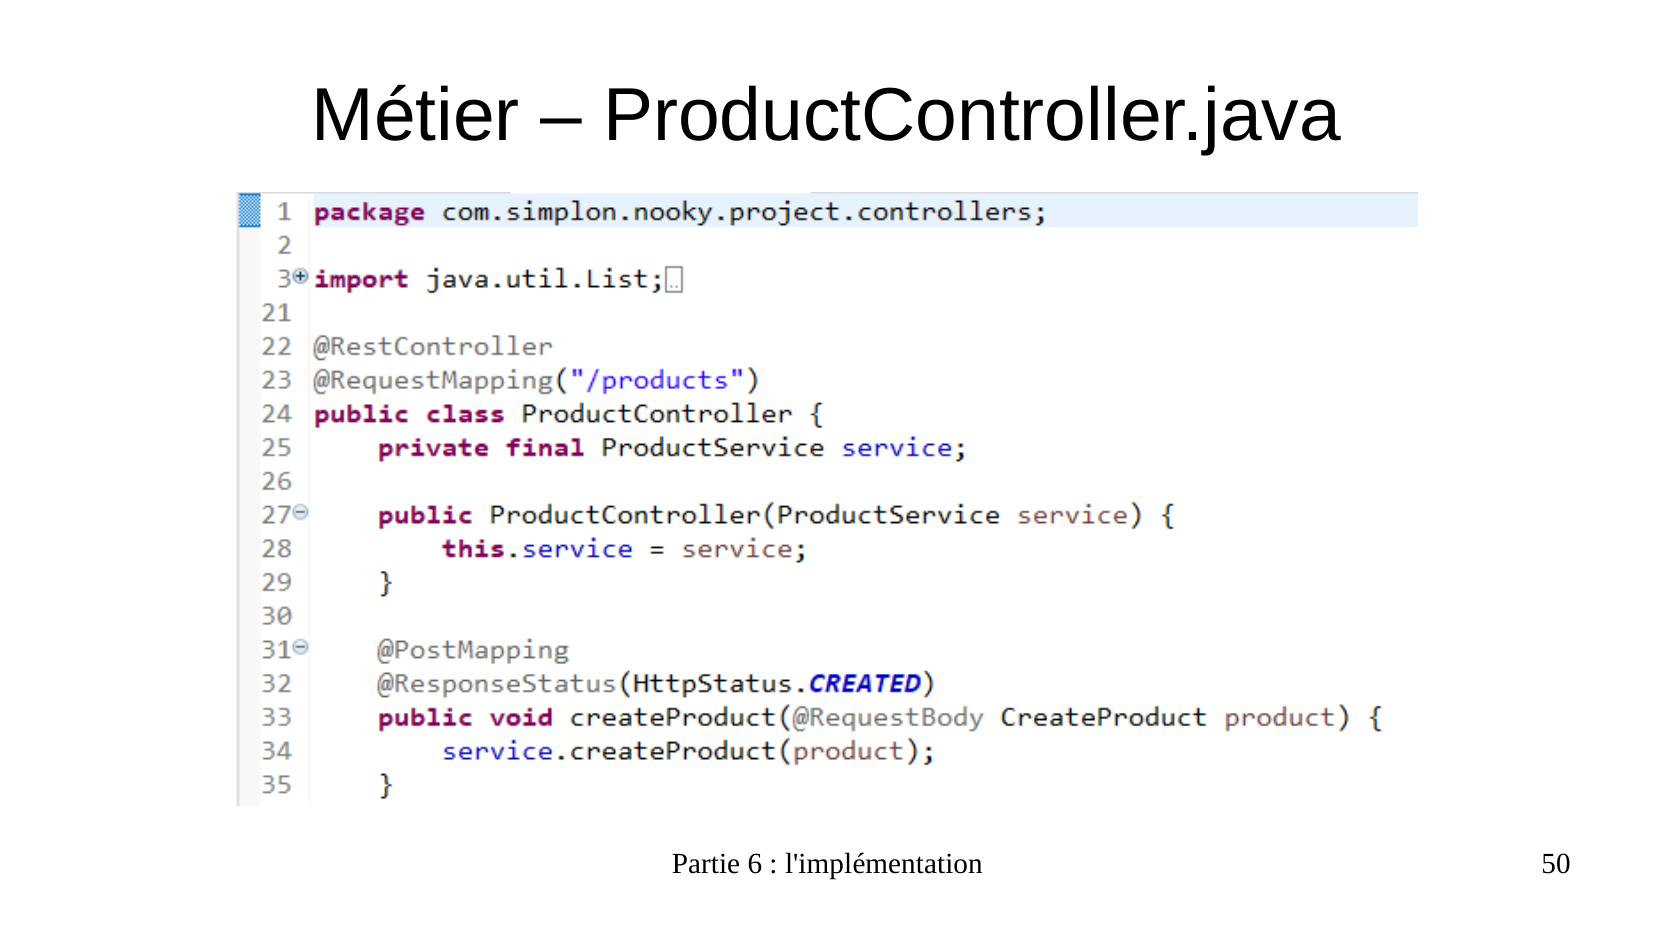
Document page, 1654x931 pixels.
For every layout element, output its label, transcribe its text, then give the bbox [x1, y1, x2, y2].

title Métier – ProductController.java [82, 37, 1571, 193]
picture [236, 192, 1418, 806]
